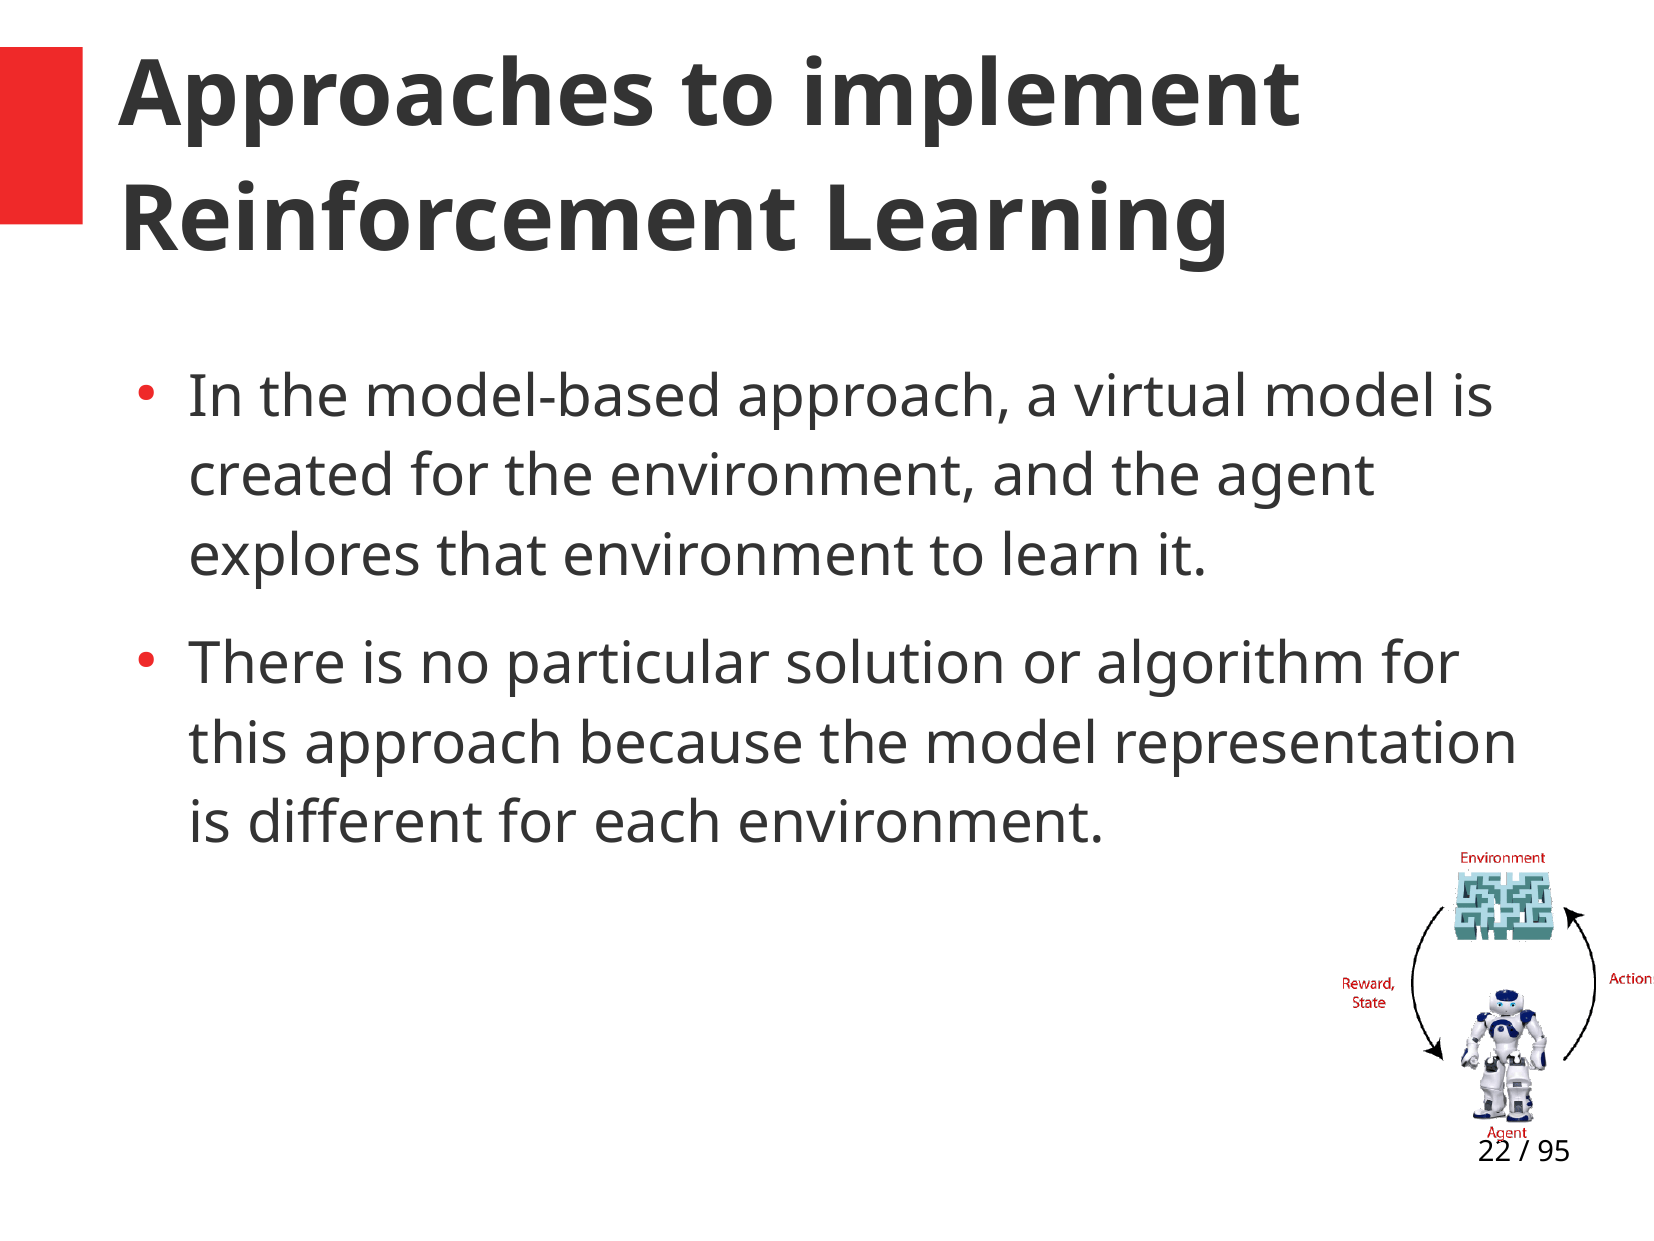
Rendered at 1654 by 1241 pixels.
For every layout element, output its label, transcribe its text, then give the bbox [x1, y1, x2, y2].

picture [1334, 847, 1654, 1146]
title Approaches to implement Reinforcement Learning [118, 28, 1571, 278]
list In the model-based approach, a virtual model is created for the environment, and the agent explores that environment to learn it. There is no particular solution or algorithm for this approach because the model representation is different for each environment. [118, 354, 1536, 1074]
